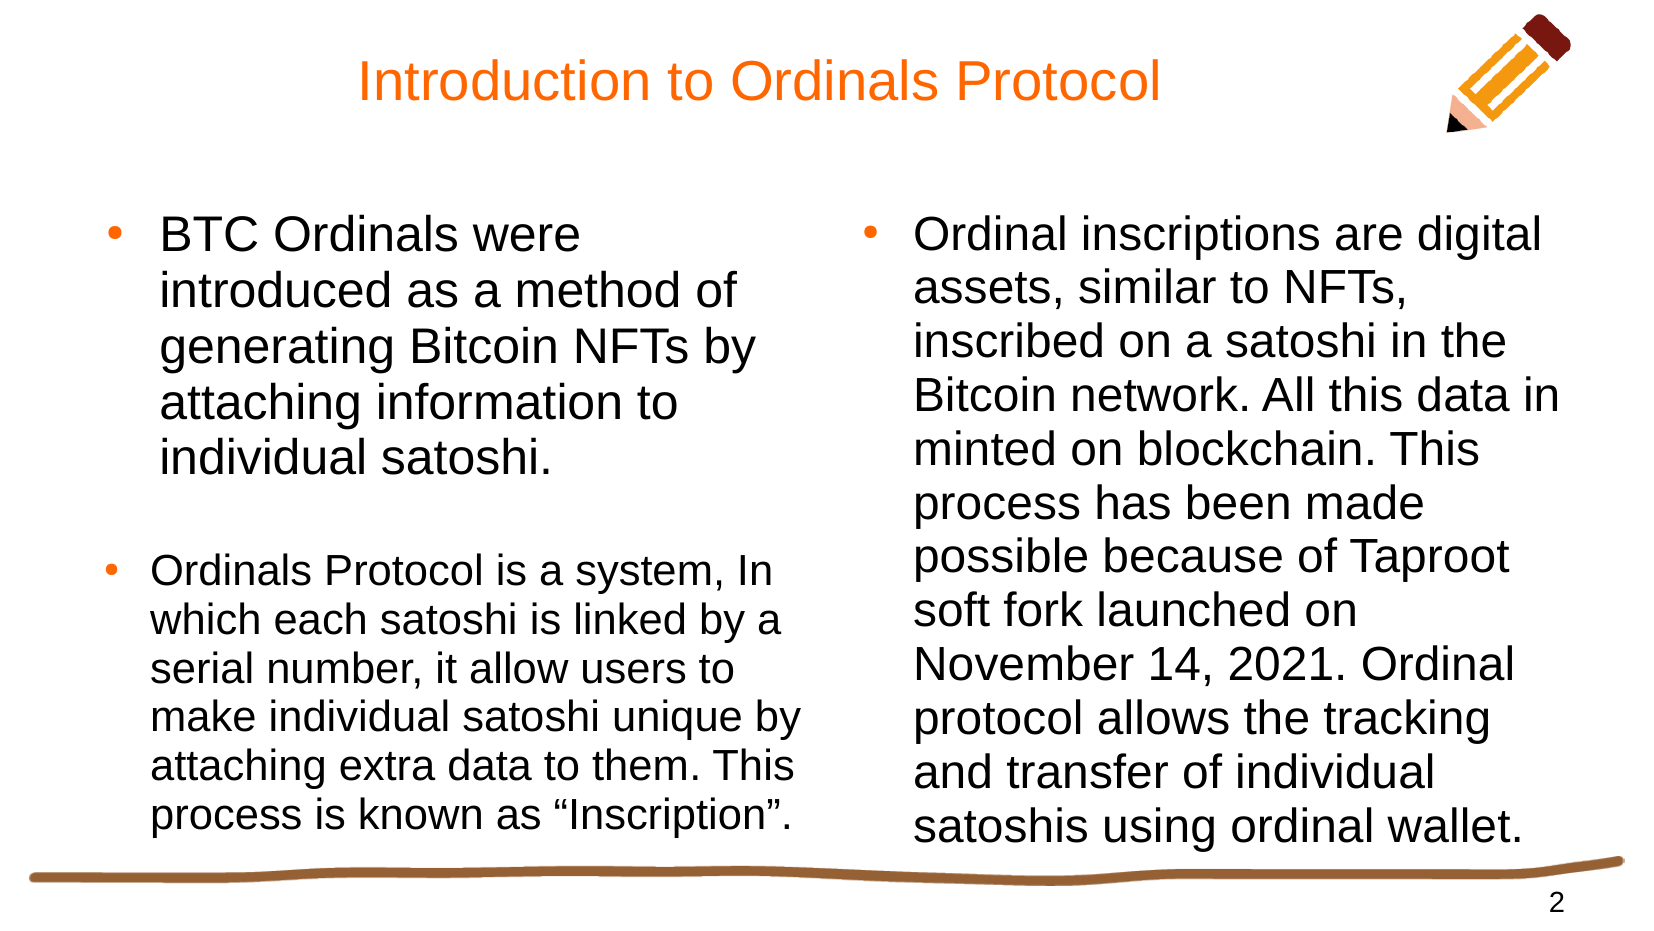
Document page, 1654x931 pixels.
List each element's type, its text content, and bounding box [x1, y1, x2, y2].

title Introduction to Ordinals Protocol [88, 29, 1447, 133]
picture [29, 856, 1625, 886]
list Ordinal inscriptions are digital assets, similar to NFTs, inscribed on a satoshi in the Bitcoin network. All this data in minted on blockchain. This process has been made possible because of Taproot soft fork launched on November 14, 2021. Ordinal protocol allows the tracking and transfer of individual satoshis using ordinal wallet. [845, 206, 1566, 857]
picture [1446, 14, 1571, 133]
list Ordinals Protocol is a system, In which each satoshi is linked by a serial number, it allow users to make individual satoshi unique by attaching extra data to them. This process is known as “Inscription”. [88, 545, 809, 856]
list BTC Ordinals were introduced as a method of generating Bitcoin NFTs by attaching information to individual satoshi. [88, 206, 809, 517]
